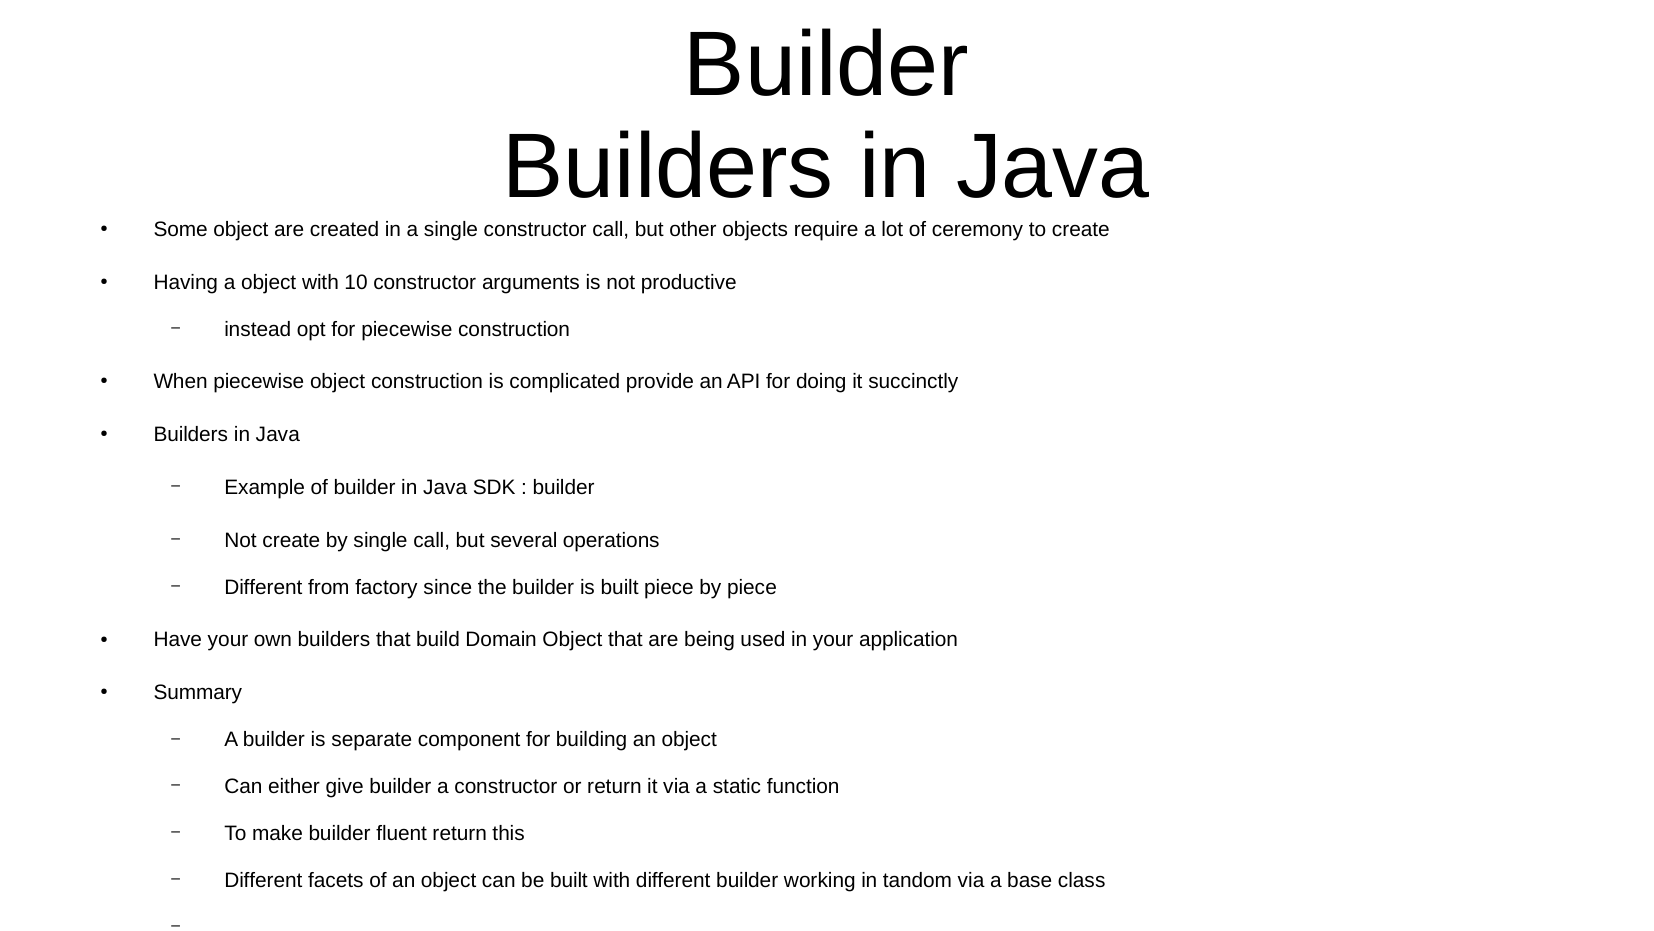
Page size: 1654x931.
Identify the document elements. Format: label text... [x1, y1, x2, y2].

title Builder Builders in Java [82, 12, 1571, 217]
list Some object are created in a single constructor call, but other objects require a lot of ceremony to create Having a object with 10 constructor arguments is not productive instead opt for piecewise construction When piecewise object construction is complicated provide an API for doing it succinctly Builders in Java Example of builder in Java SDK : builder Not create by single call, but several operations Different from factory since the builder is built piece by piece Have your own builders that build Domain Object that are being used in your application Summary A builder is separate component for building an object Can either give builder a constructor or return it via a static function To make builder fluent return this Different facets of an object can be built with different builder working in tandom via a base class [82, 217, 1591, 901]
